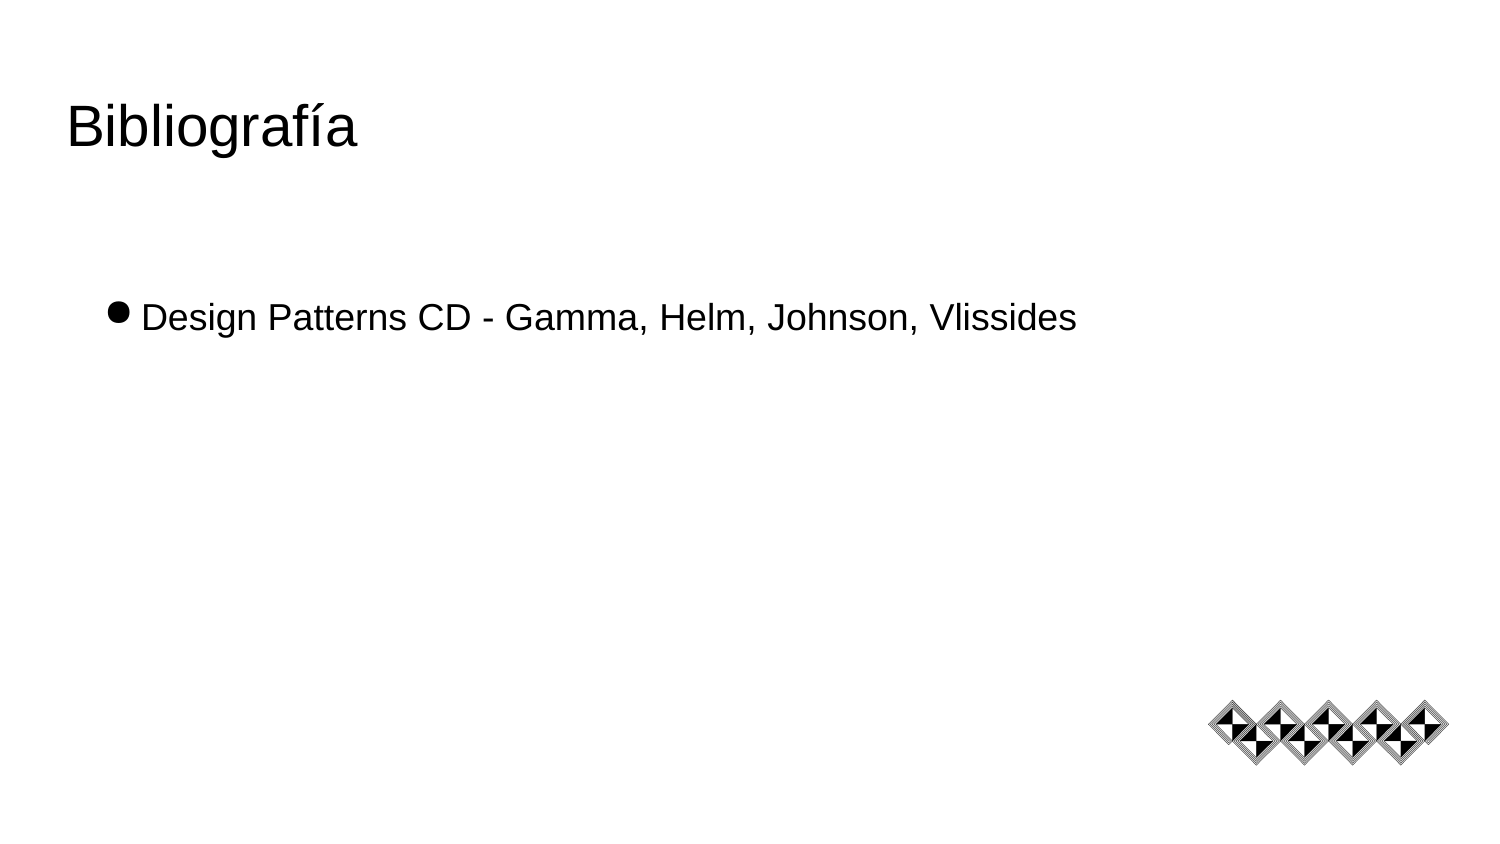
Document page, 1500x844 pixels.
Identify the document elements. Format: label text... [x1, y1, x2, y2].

list Design Patterns CD - Gamma, Helm, Johnson, Vlissides [51, 232, 1449, 547]
picture [1208, 672, 1449, 793]
title Bibliografía [51, 72, 1449, 167]
